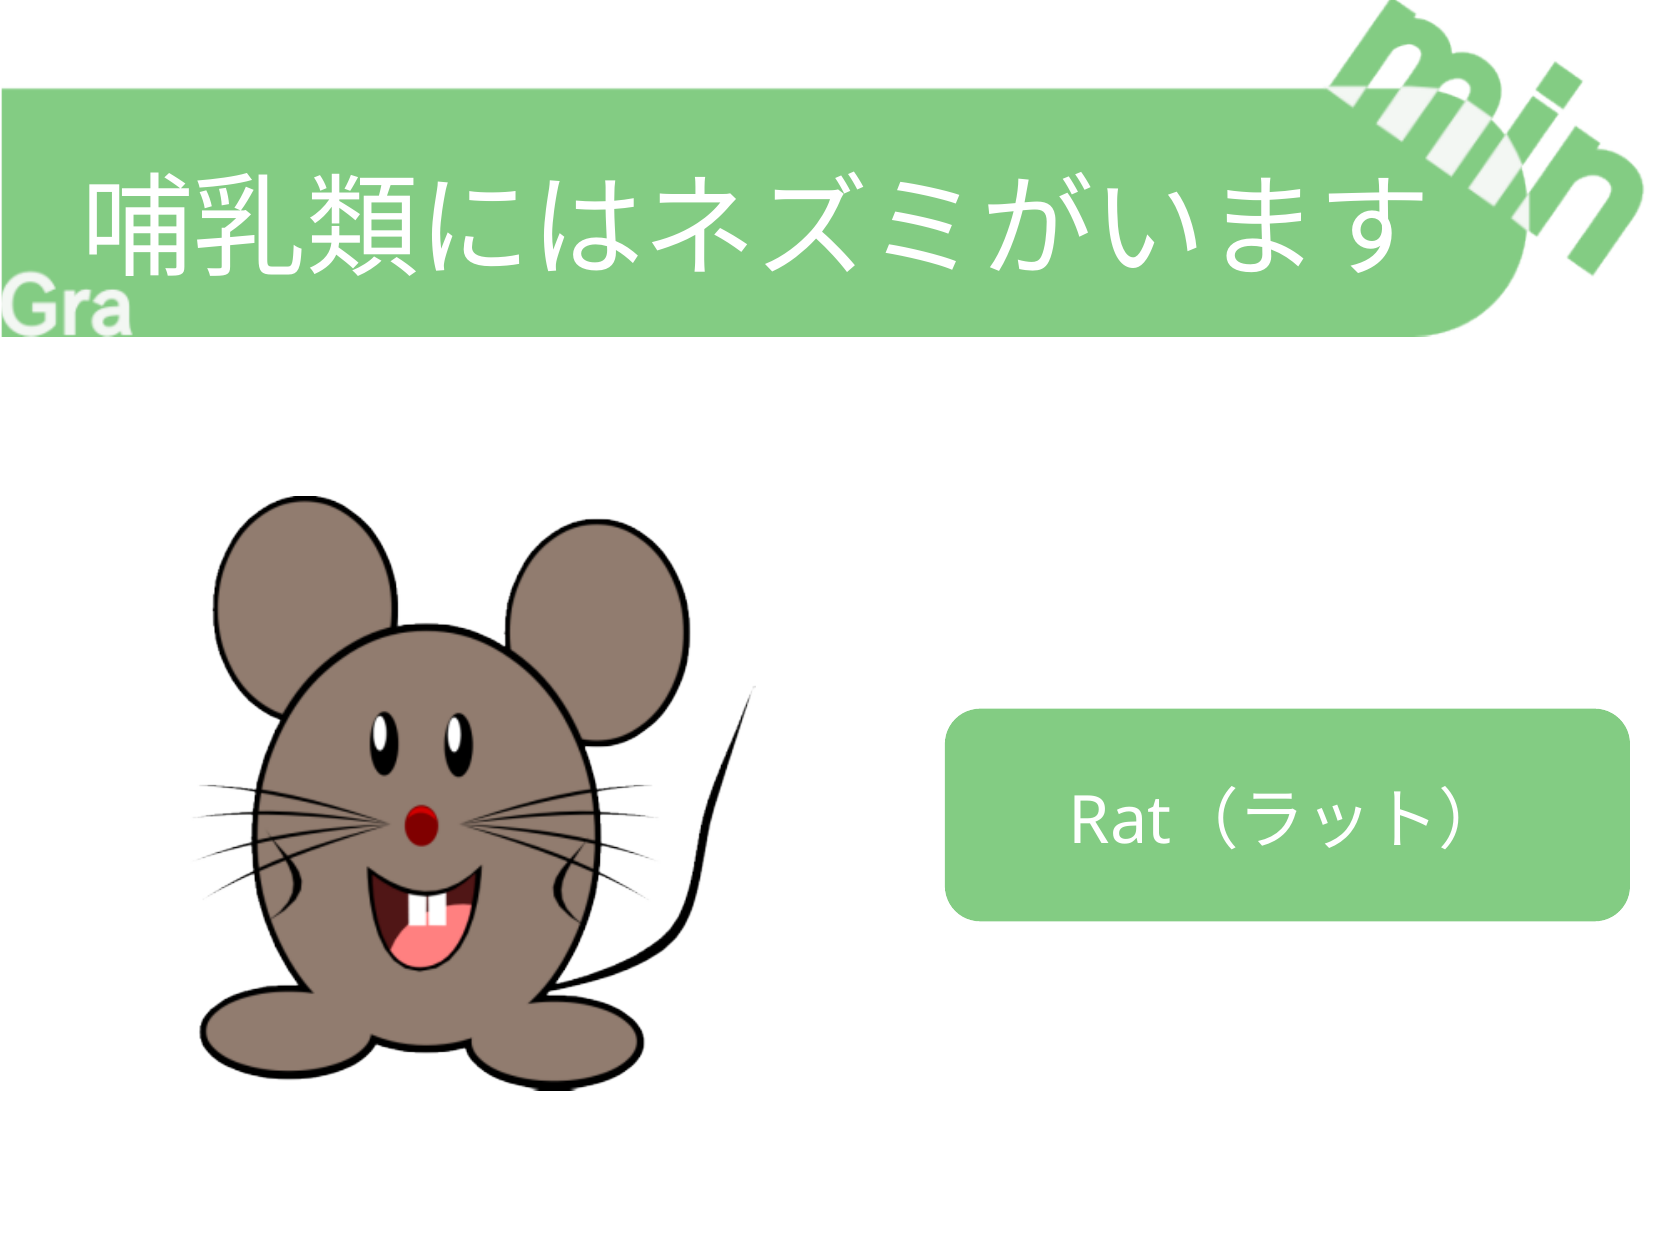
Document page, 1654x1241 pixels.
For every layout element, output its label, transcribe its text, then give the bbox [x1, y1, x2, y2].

text_box Rat（ラット） [944, 708, 1630, 922]
title 哺乳類にはネズミがいます [11, 140, 1501, 297]
picture [1, 0, 1654, 337]
picture [188, 496, 756, 1091]
